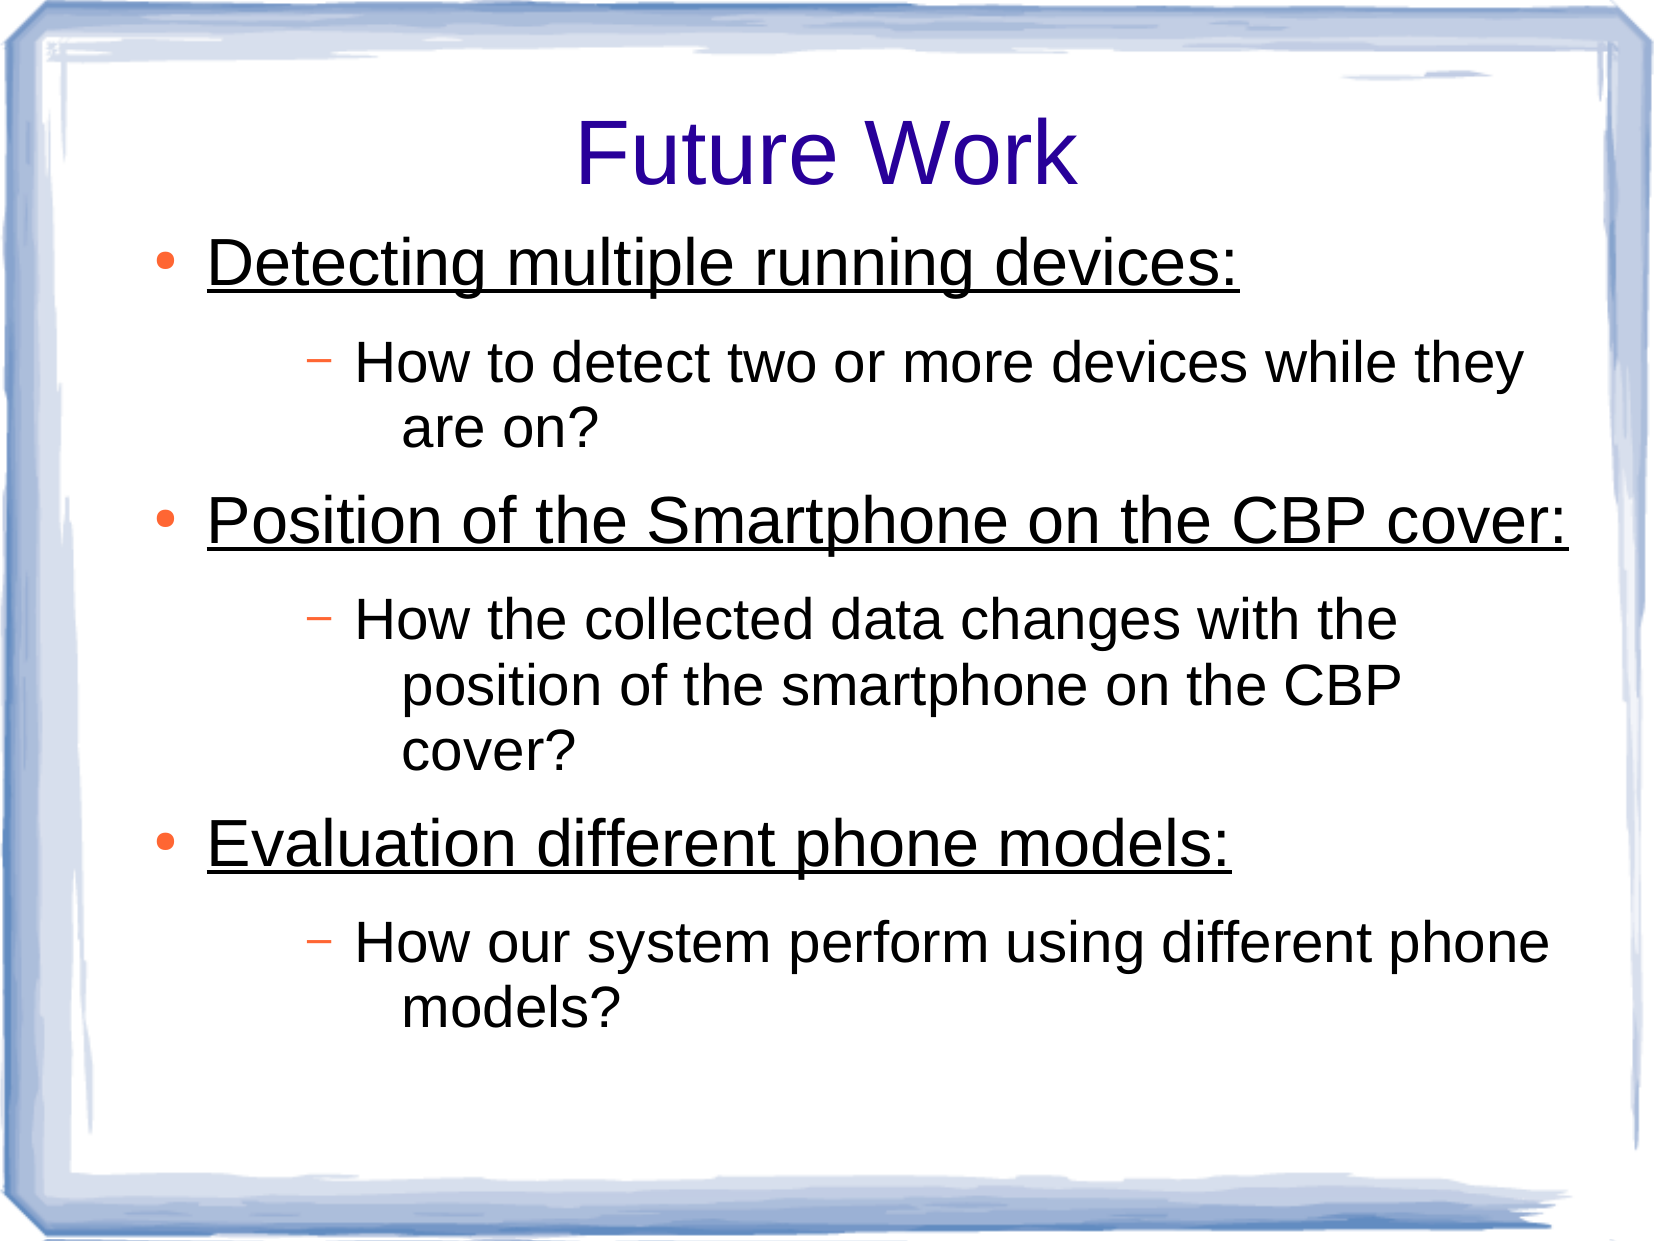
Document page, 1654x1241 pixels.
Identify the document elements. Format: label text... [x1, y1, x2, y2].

list Detecting multiple running devices: How to detect two or more devices while they are on? Position of the Smartphone on the CBP cover: How the collected data changes with the position of the smartphone on the CBP cover? Evaluation different phone models: How our system perform using different phone models? [118, 225, 1571, 1140]
title Future Work [82, 56, 1571, 250]
picture [0, 0, 1654, 1241]
